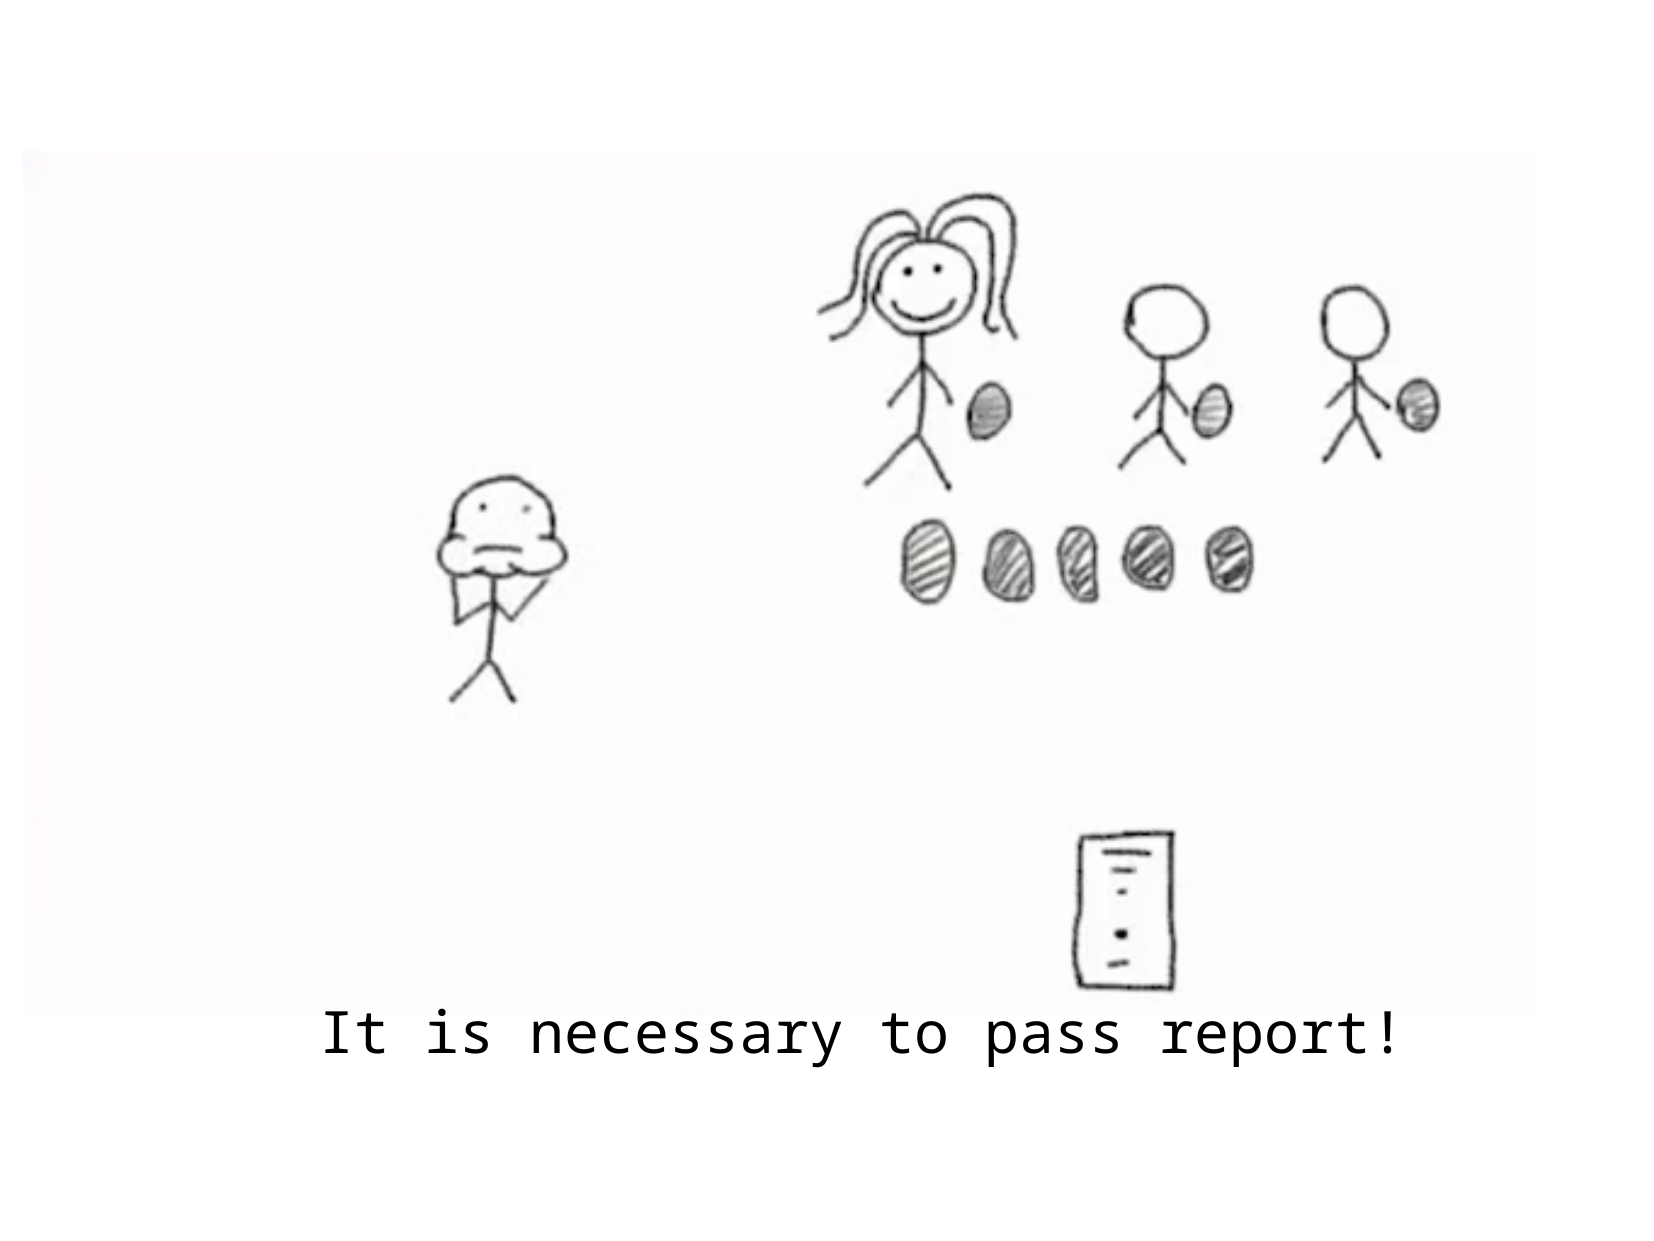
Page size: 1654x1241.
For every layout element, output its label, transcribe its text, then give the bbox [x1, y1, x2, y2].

picture [23, 151, 1536, 1016]
title It is necessary to pass report! [118, 926, 1607, 1134]
